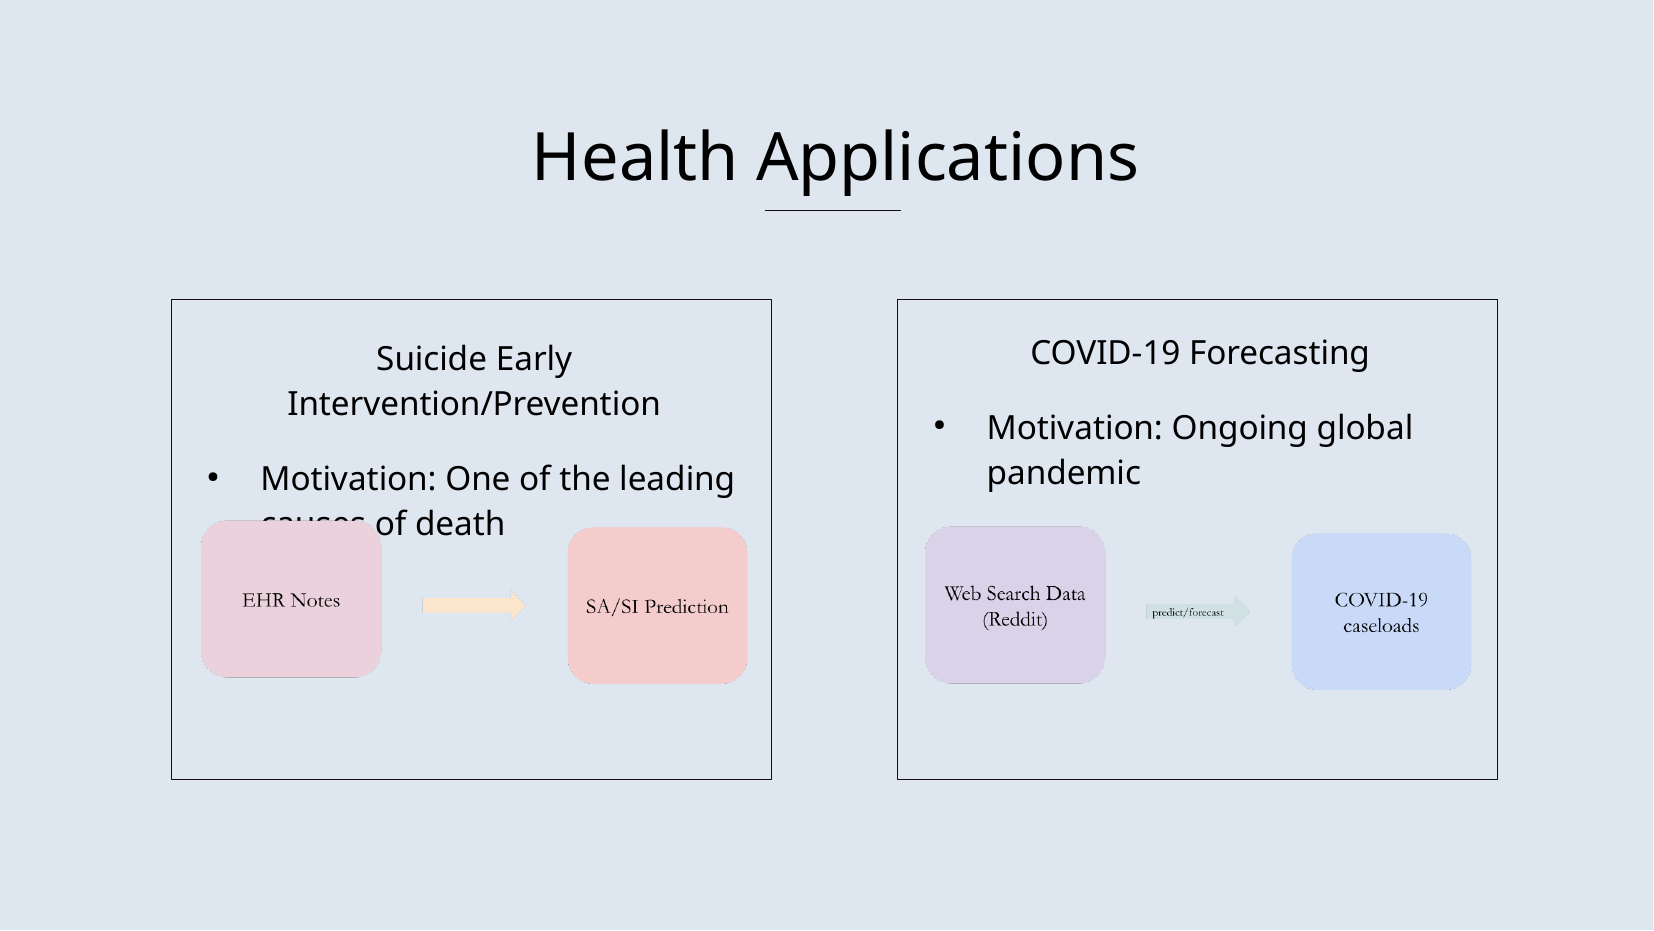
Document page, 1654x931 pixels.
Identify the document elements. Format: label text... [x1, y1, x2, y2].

picture [181, 382, 767, 822]
text_box [170, 299, 771, 780]
title Health Applications [91, 76, 1580, 233]
picture [905, 388, 1491, 828]
list Suicide Early Intervention/Prevention Motivation: One of the leading causes of death [189, 334, 760, 382]
list COVID-19 Forecasting Motivation: Ongoing global pandemic [915, 329, 1486, 388]
text_box [897, 299, 1498, 780]
